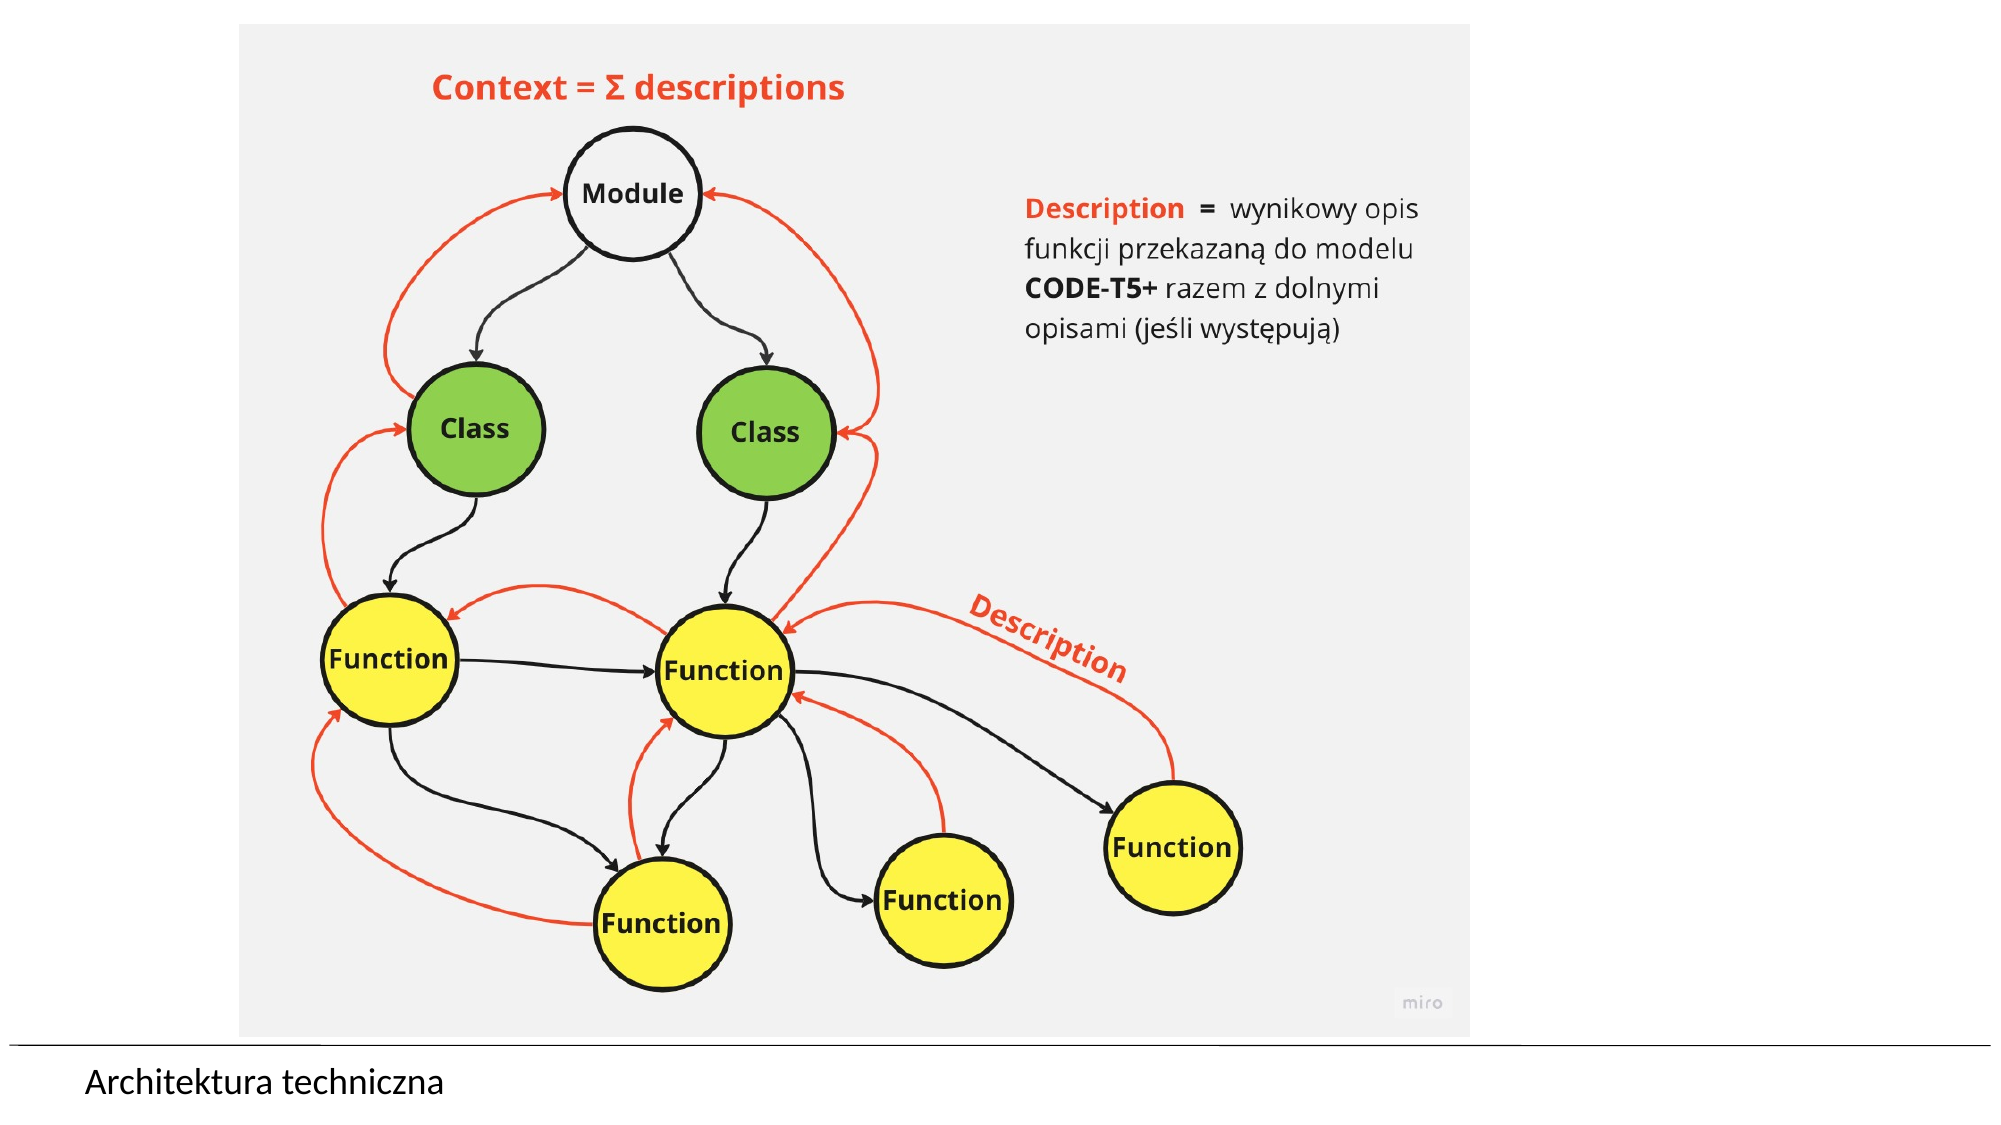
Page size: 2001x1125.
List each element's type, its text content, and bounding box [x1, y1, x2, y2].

text_box Architektura techniczna [69, 1049, 855, 1111]
picture [239, 24, 1470, 1038]
